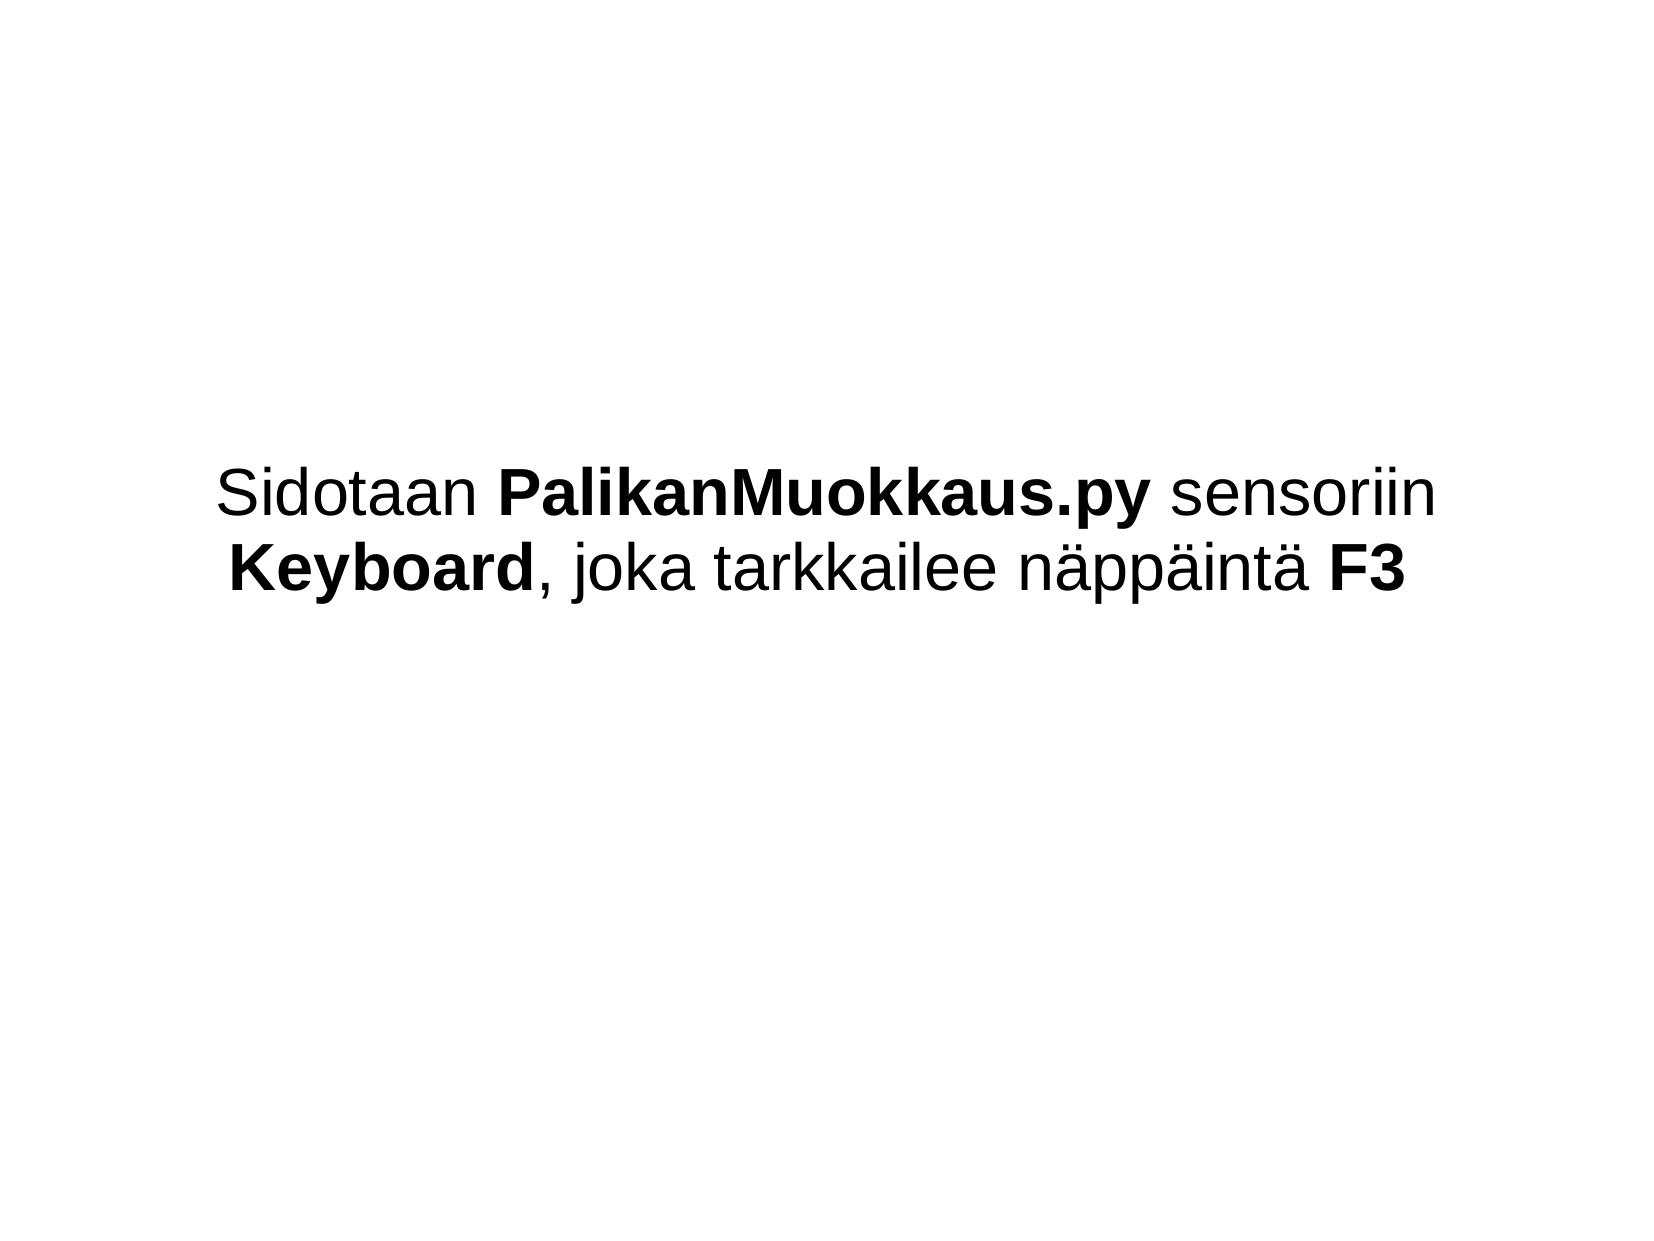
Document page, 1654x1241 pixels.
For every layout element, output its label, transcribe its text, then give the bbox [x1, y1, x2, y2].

subtitle Sidotaan PalikanMuokkaus.py sensoriin Keyboard, joka tarkkailee näppäintä F3 [82, 49, 1571, 1010]
